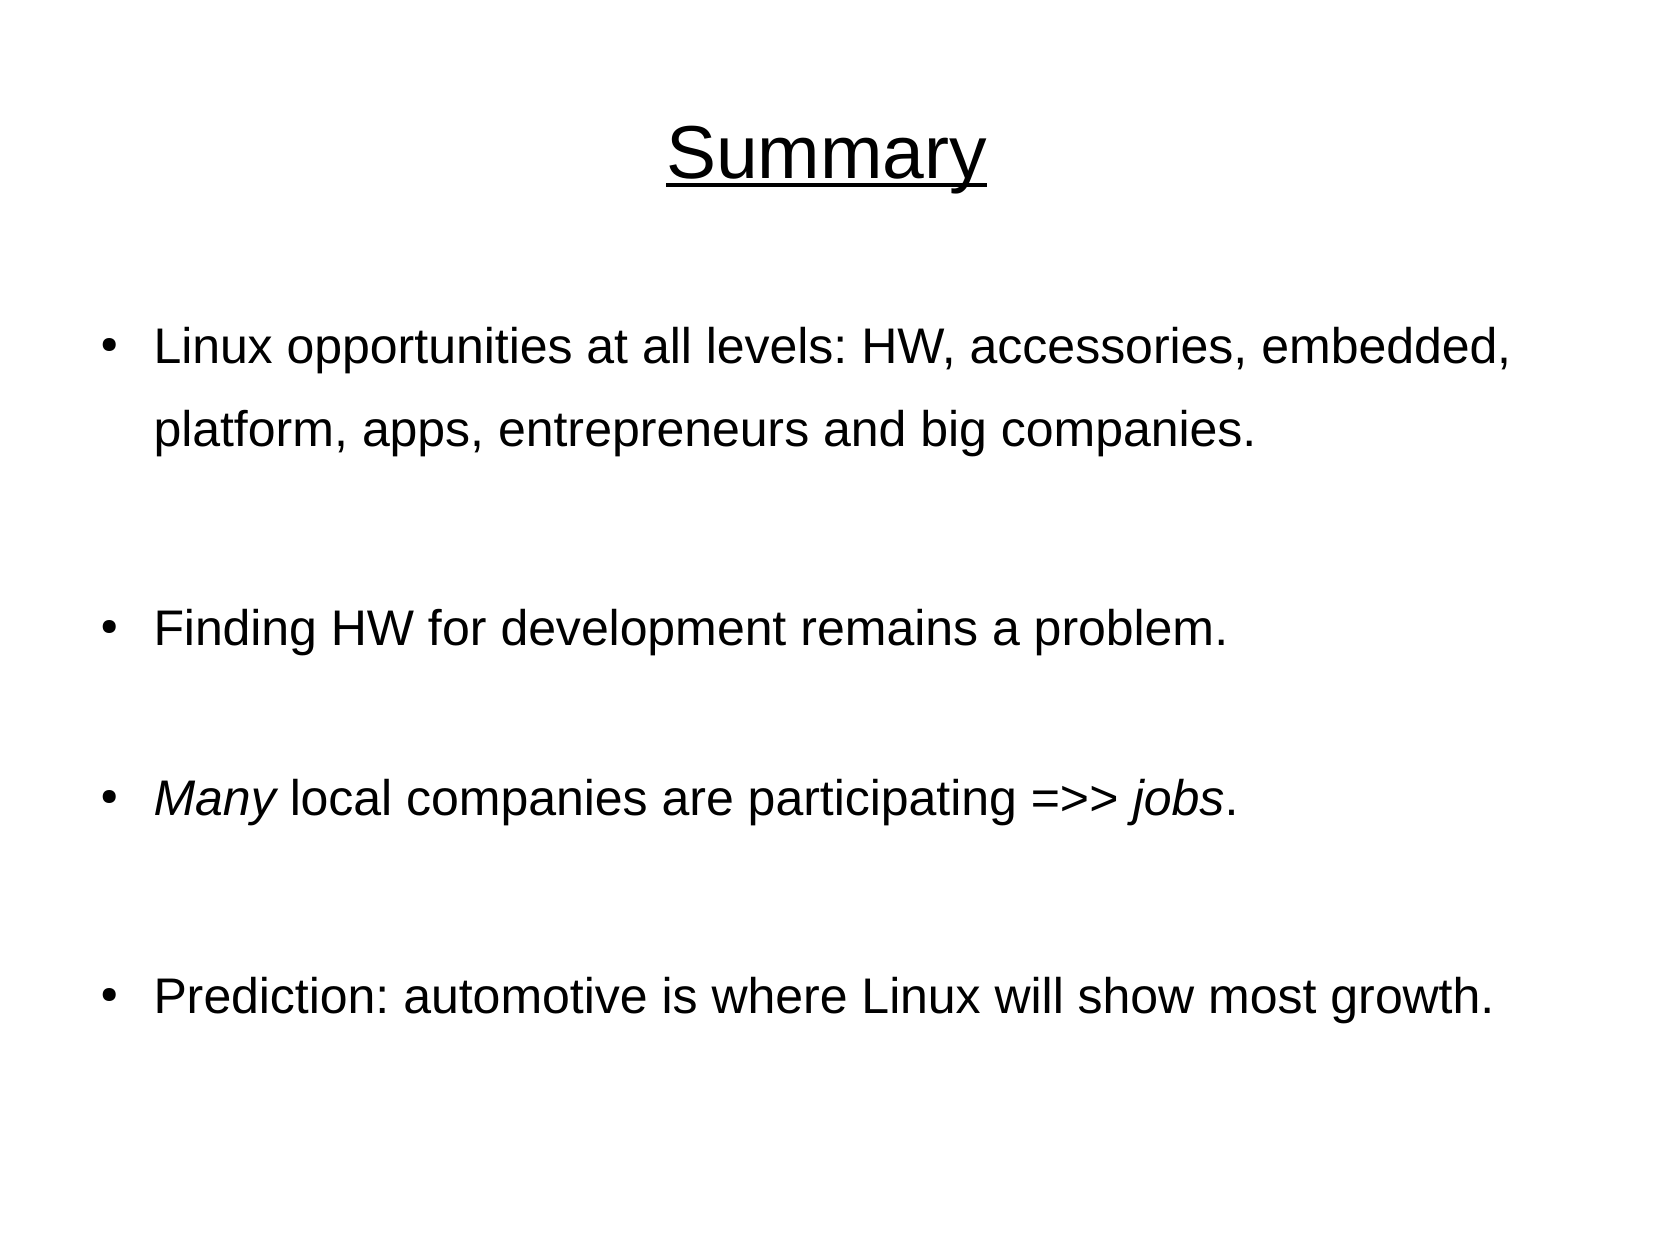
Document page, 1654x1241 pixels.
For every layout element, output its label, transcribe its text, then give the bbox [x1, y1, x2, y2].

title Summary [82, 49, 1571, 257]
list Linux opportunities at all levels: HW, accessories, embedded, platform, apps, entrepreneurs and big companies. Finding HW for development remains a problem. Many local companies are participating =>> jobs. Prediction: automotive is where Linux will show most growth. [82, 290, 1571, 1109]
